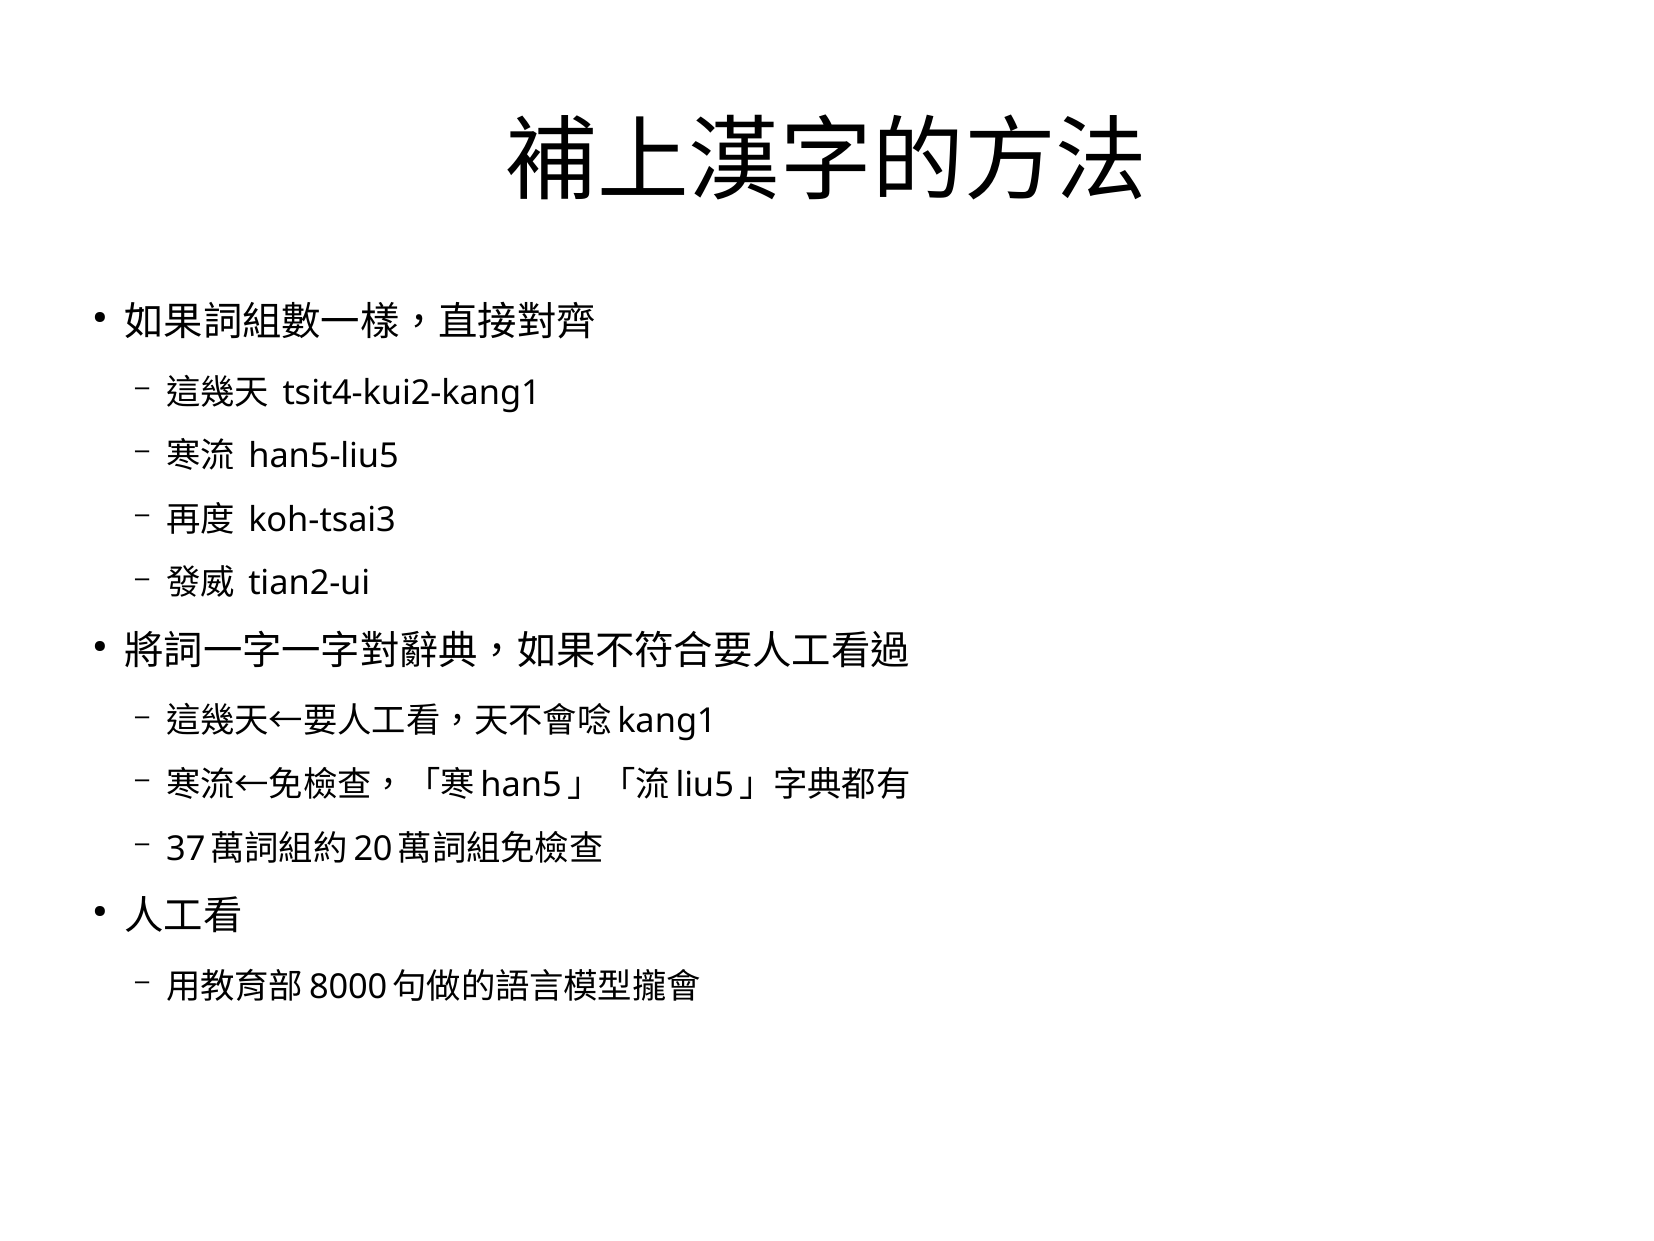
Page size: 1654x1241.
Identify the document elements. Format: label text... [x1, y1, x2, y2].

title 補上漢字的方法 [82, 49, 1571, 257]
list 如果詞組數一樣，直接對齊 這幾天 tsit4-kui2-kang1 寒流 han5-liu5 再度 koh-tsai3 發威 tian2-ui 將詞一字一字對辭典，如果不符合要人工看過 這幾天←要人工看，天不會唸kang1 寒流←免檢查，「寒han5」「流liu5」字典都有 37萬詞組約20萬詞組免檢查 人工看 用教育部8000句做的語言模型攏會 [82, 290, 1538, 1010]
